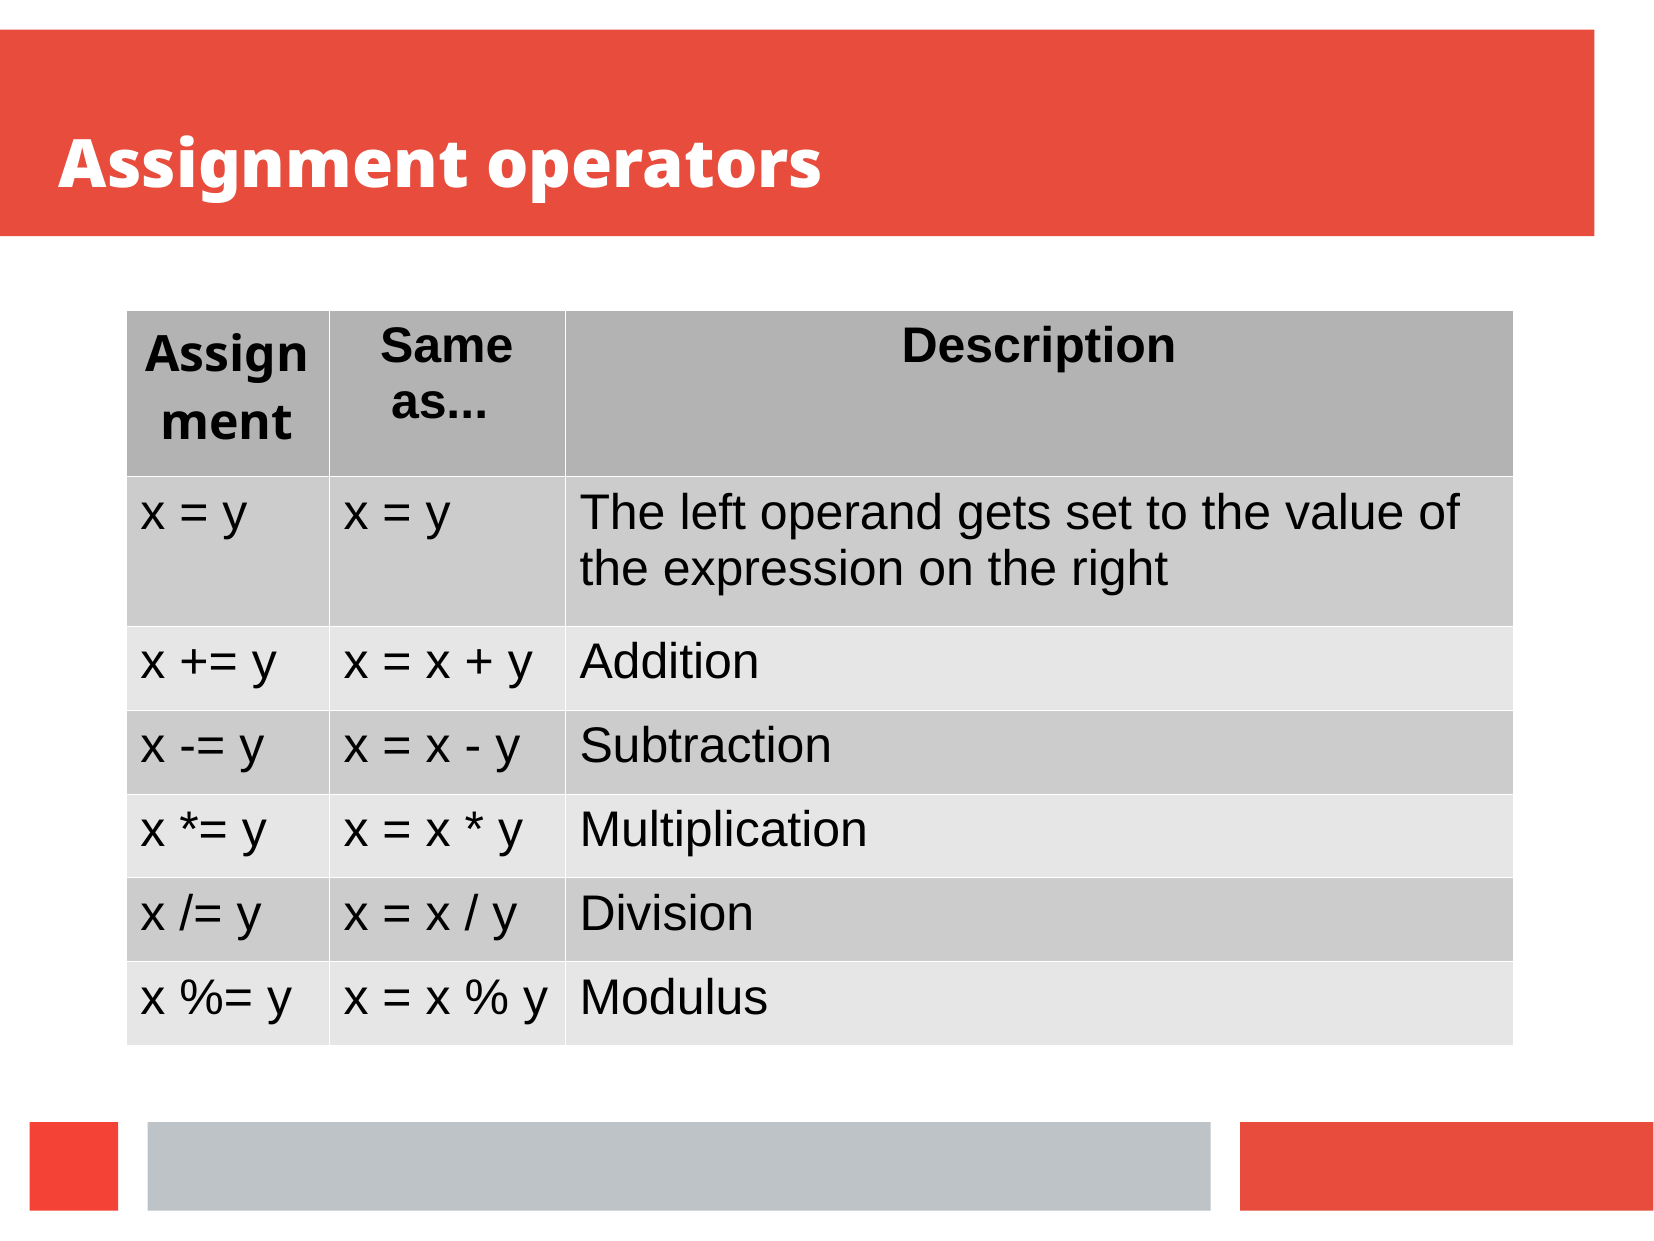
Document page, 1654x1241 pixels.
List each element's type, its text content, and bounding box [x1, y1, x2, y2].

table_cell Subtraction [566, 711, 1513, 794]
table_cell x /= y [127, 878, 329, 961]
table_cell x = y [330, 477, 565, 626]
table_cell The left operand gets set to the value of the expression on the right [566, 477, 1513, 626]
table_cell x -= y [127, 711, 329, 794]
table_cell x = x * y [330, 795, 565, 877]
table_header Description [566, 311, 1513, 476]
table_cell x += y [127, 627, 329, 710]
table_cell Division [566, 878, 1513, 961]
table_cell Multiplication [566, 795, 1513, 877]
table_cell x = x / y [330, 878, 565, 961]
table_cell Addition [566, 627, 1513, 710]
table_cell Modulus [566, 962, 1513, 1045]
table_cell x = x % y [330, 962, 565, 1045]
table_header Assignment [127, 311, 329, 476]
table_header Same as... [330, 311, 565, 476]
title Assignment operators [59, 59, 1595, 207]
table_cell x = y [127, 477, 329, 626]
table_cell x = x - y [330, 711, 565, 794]
table_cell x %= y [127, 962, 329, 1045]
table_cell x *= y [127, 795, 329, 877]
table_cell x = x + y [330, 627, 565, 710]
